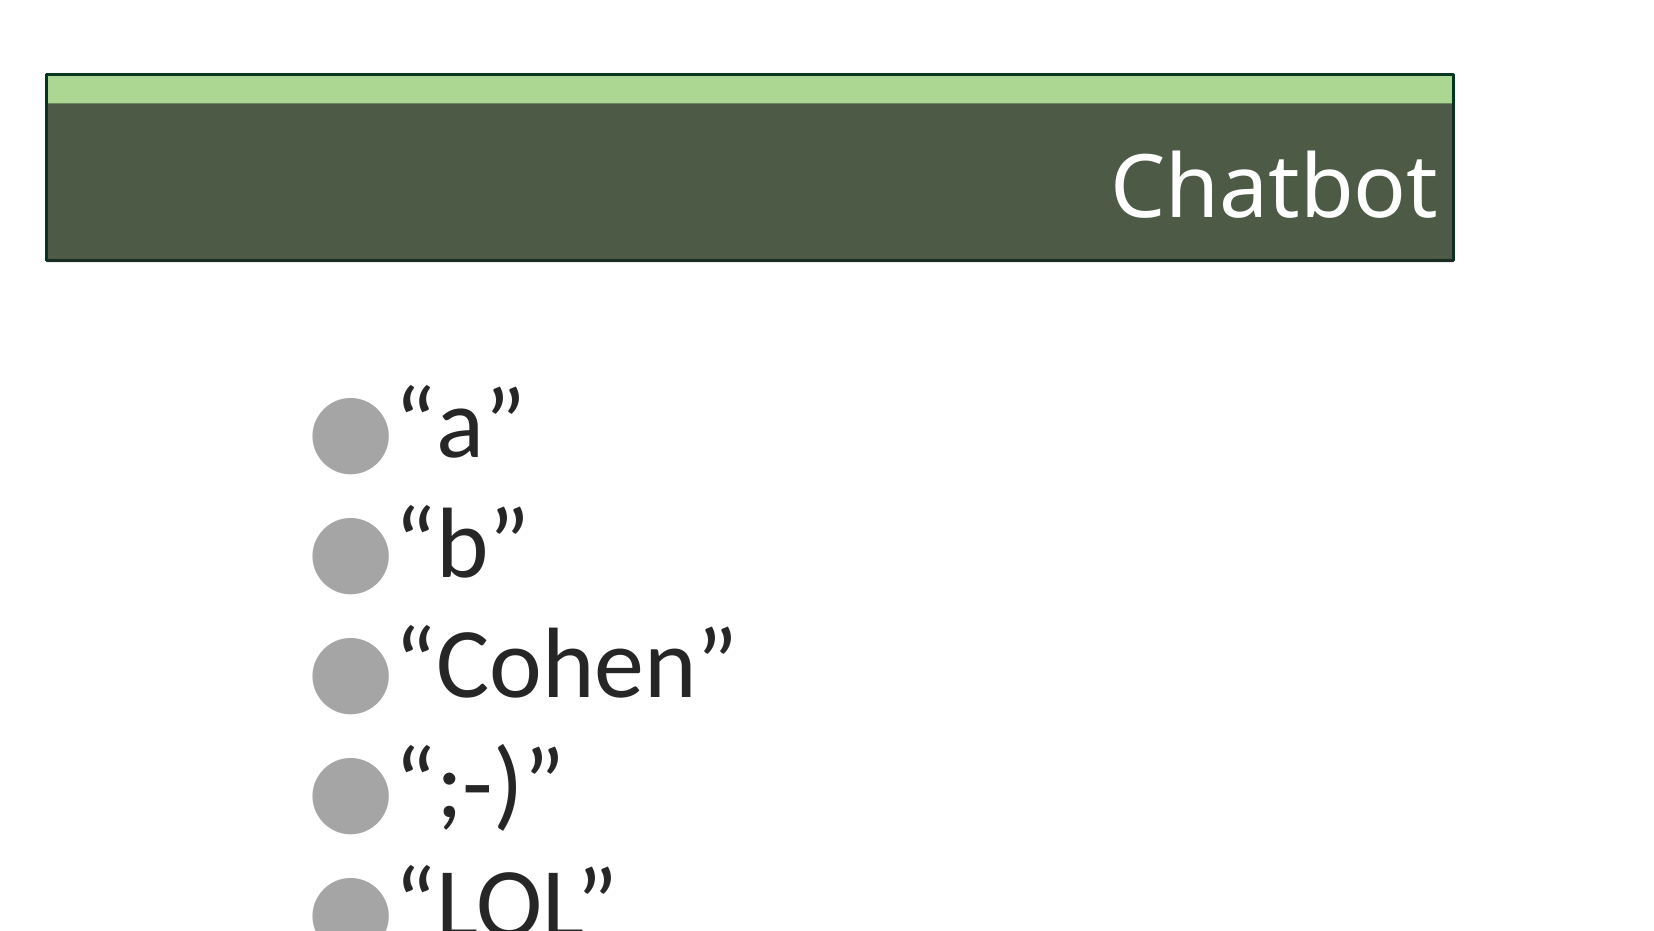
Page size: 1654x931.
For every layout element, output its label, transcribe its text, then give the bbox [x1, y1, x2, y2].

title Chatbot [46, 103, 1454, 263]
list “a” “b” “Cohen” “;-)” “LOL” “!” [292, 350, 1438, 931]
